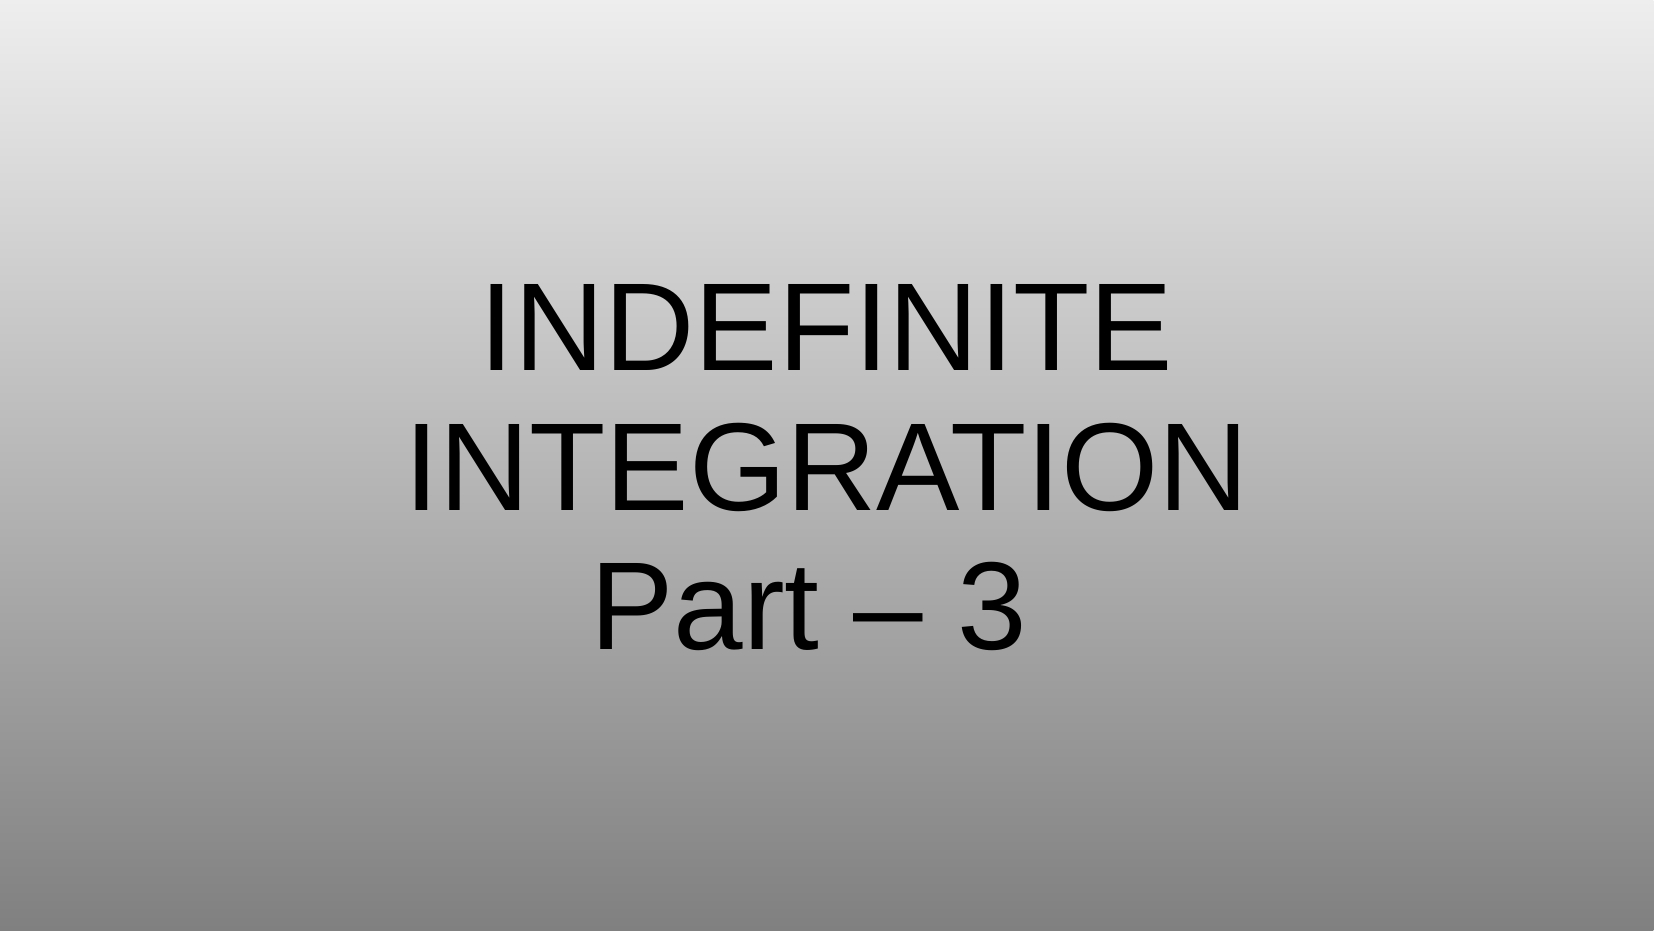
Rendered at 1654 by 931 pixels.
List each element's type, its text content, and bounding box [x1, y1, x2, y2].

title INDEFINITE INTEGRATION Part – 3 [82, 53, 1571, 880]
